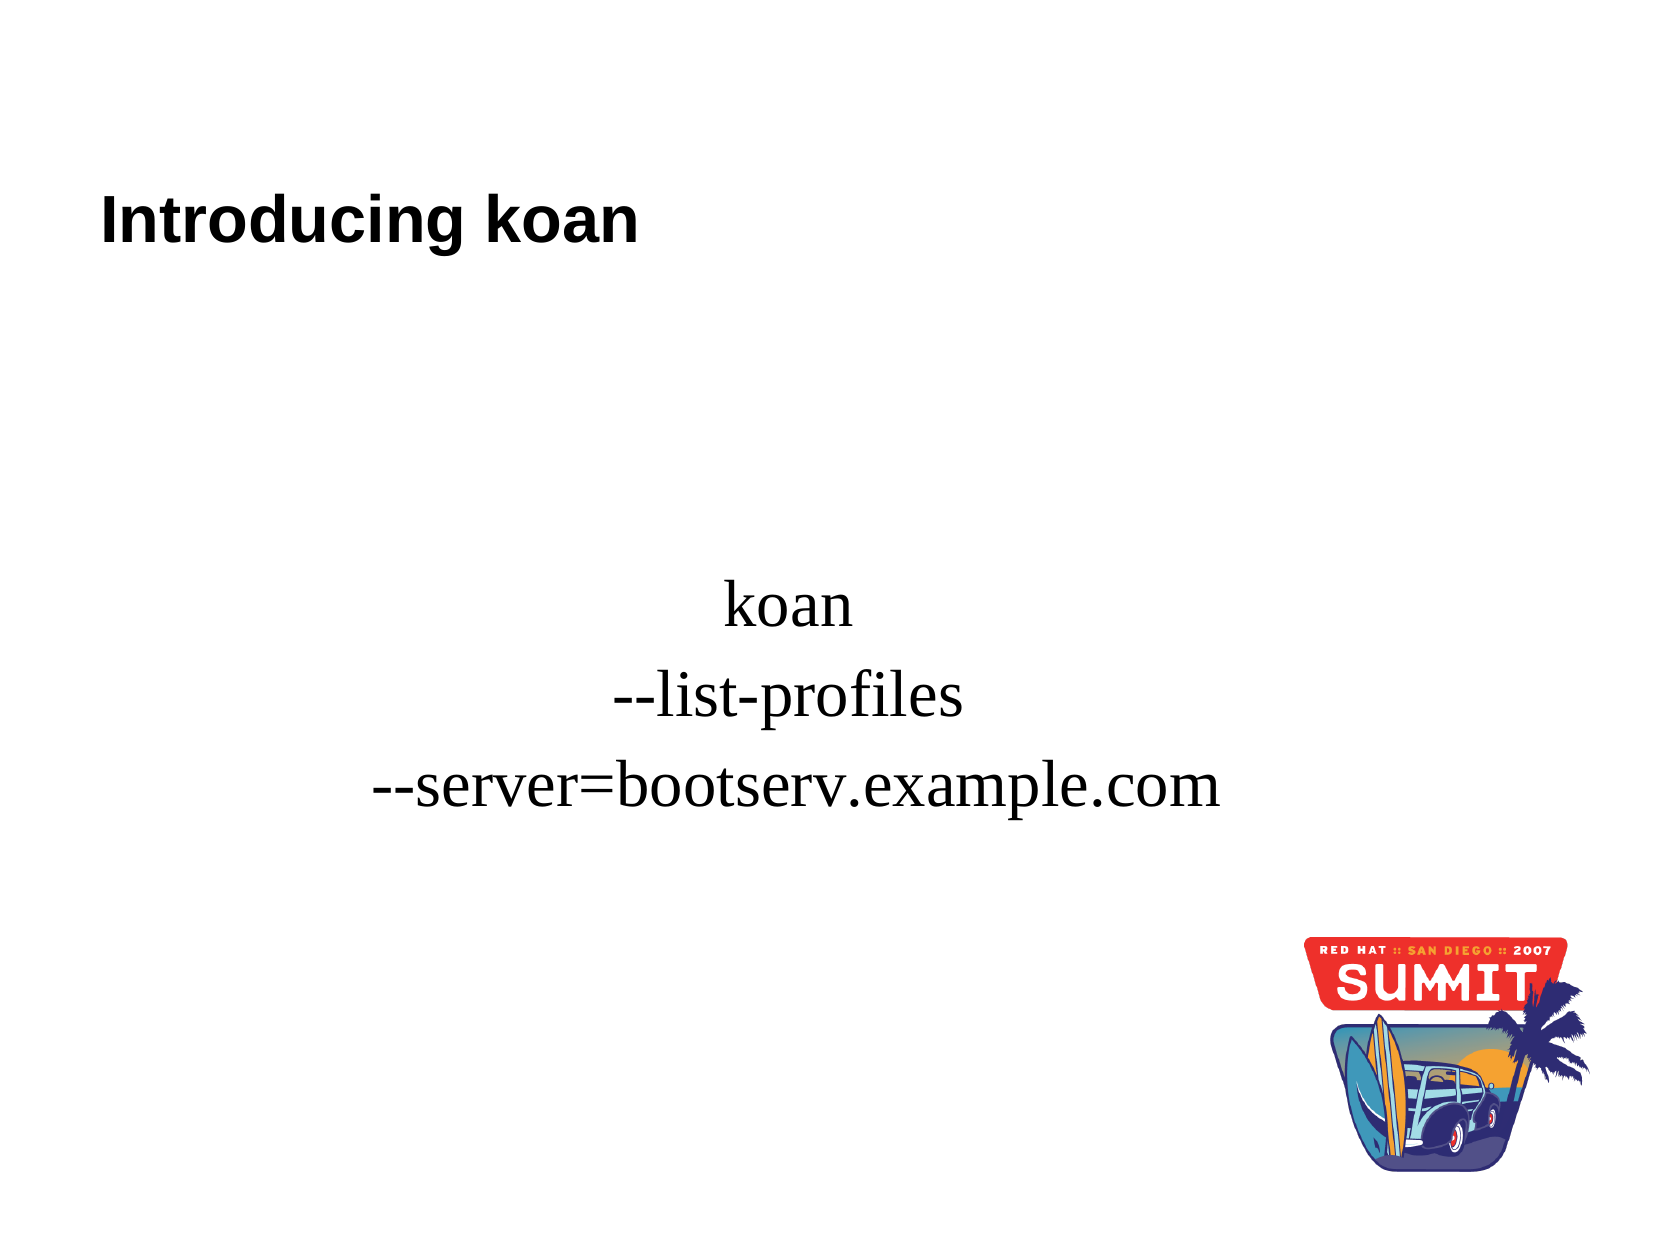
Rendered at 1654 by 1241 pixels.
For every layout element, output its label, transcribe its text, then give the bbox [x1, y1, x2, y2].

subtitle koan --list-profiles --server=bootserv.example.com [94, 304, 1500, 1174]
title Introducing koan [100, 164, 1506, 275]
picture [1500, 937, 1590, 1172]
